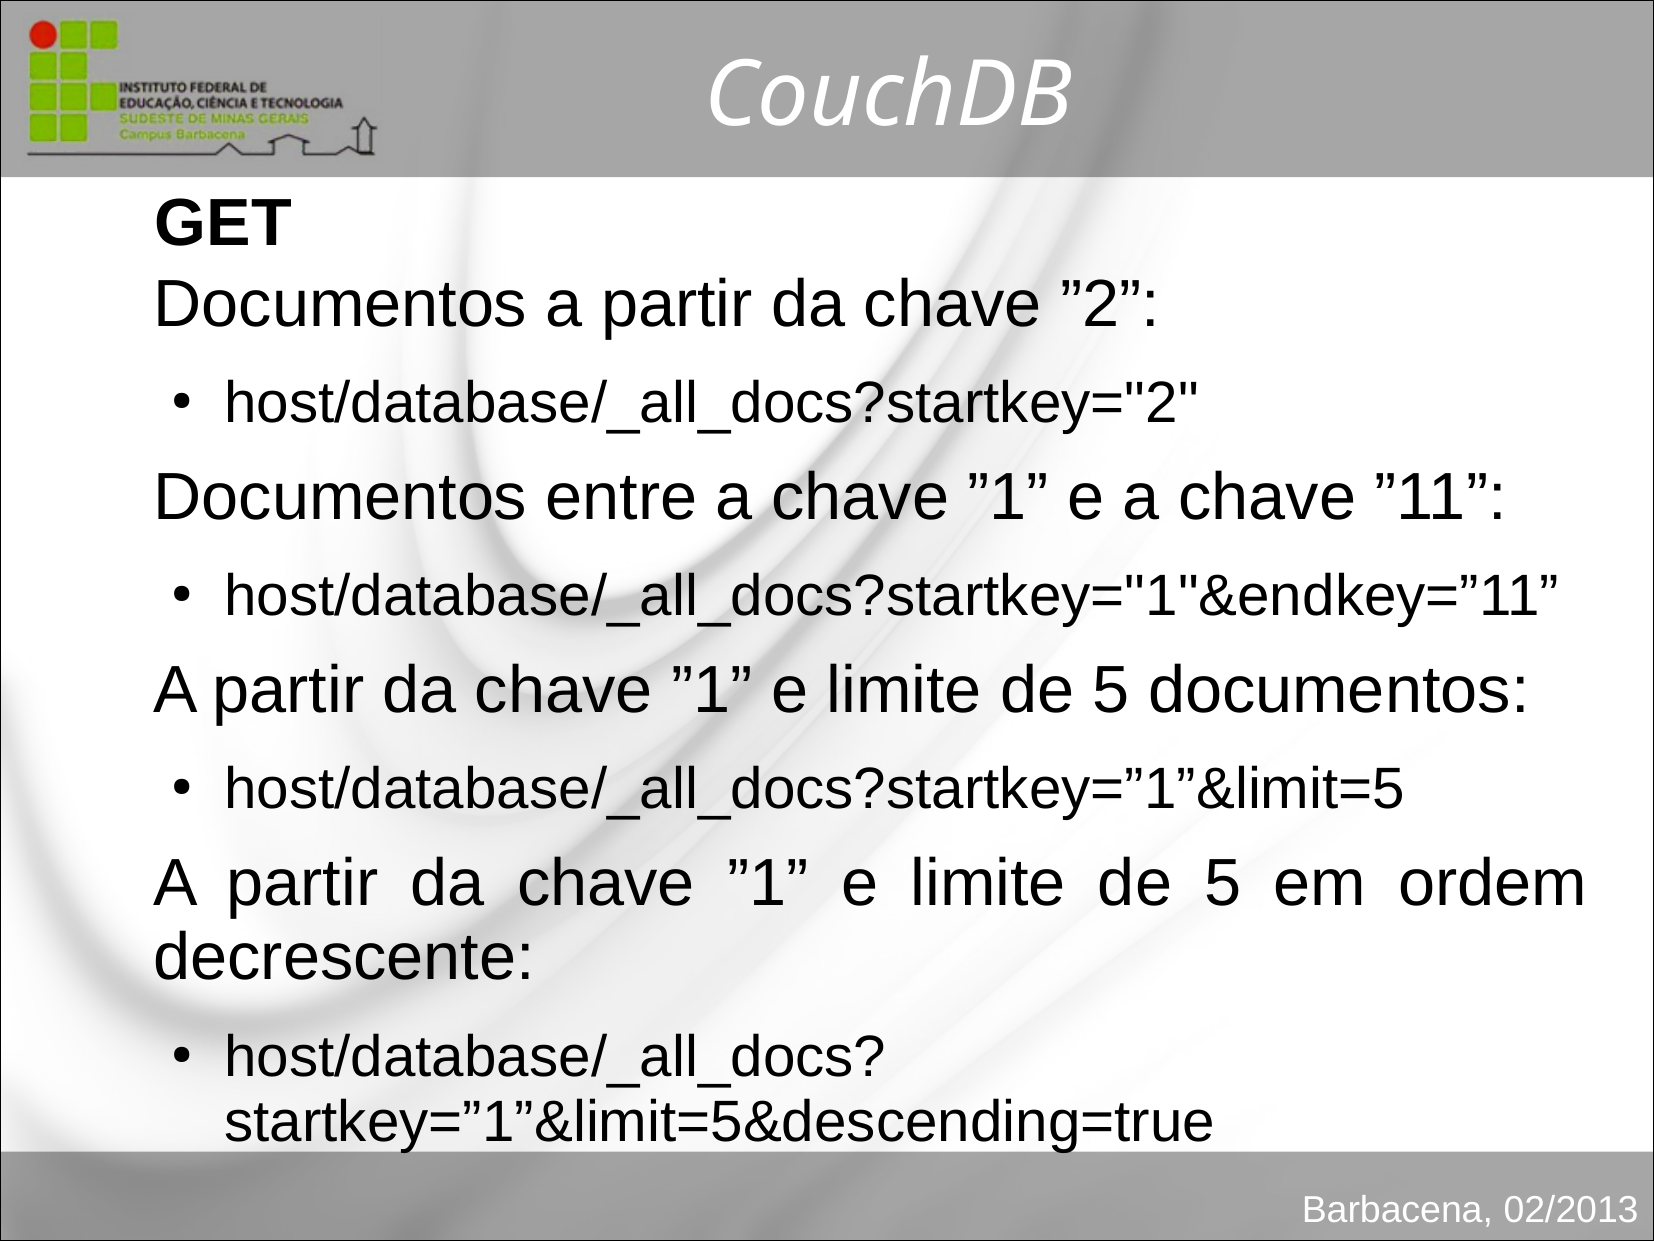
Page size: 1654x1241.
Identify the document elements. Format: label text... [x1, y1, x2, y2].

list Documentos a partir da chave ”2”: host/database/_all_docs?startkey="2" Documentos entre a chave ”1” e a chave ”11”: host/database/_all_docs?startkey="1"&endkey=”11” A partir da chave ”1” e limite de 5 documentos: host/database/_all_docs?startkey=”1”&limit=5 A partir da chave ”1” e limite de 5 em ordem decrescente: host/database/_all_docs?startkey=”1”&limit=5&descending=true [82, 265, 1589, 1154]
text_box GET [140, 177, 307, 267]
title CouchDB [295, 29, 1483, 151]
picture [23, 12, 383, 166]
text_box Barbacena, 02/2013 [1287, 1181, 1654, 1238]
